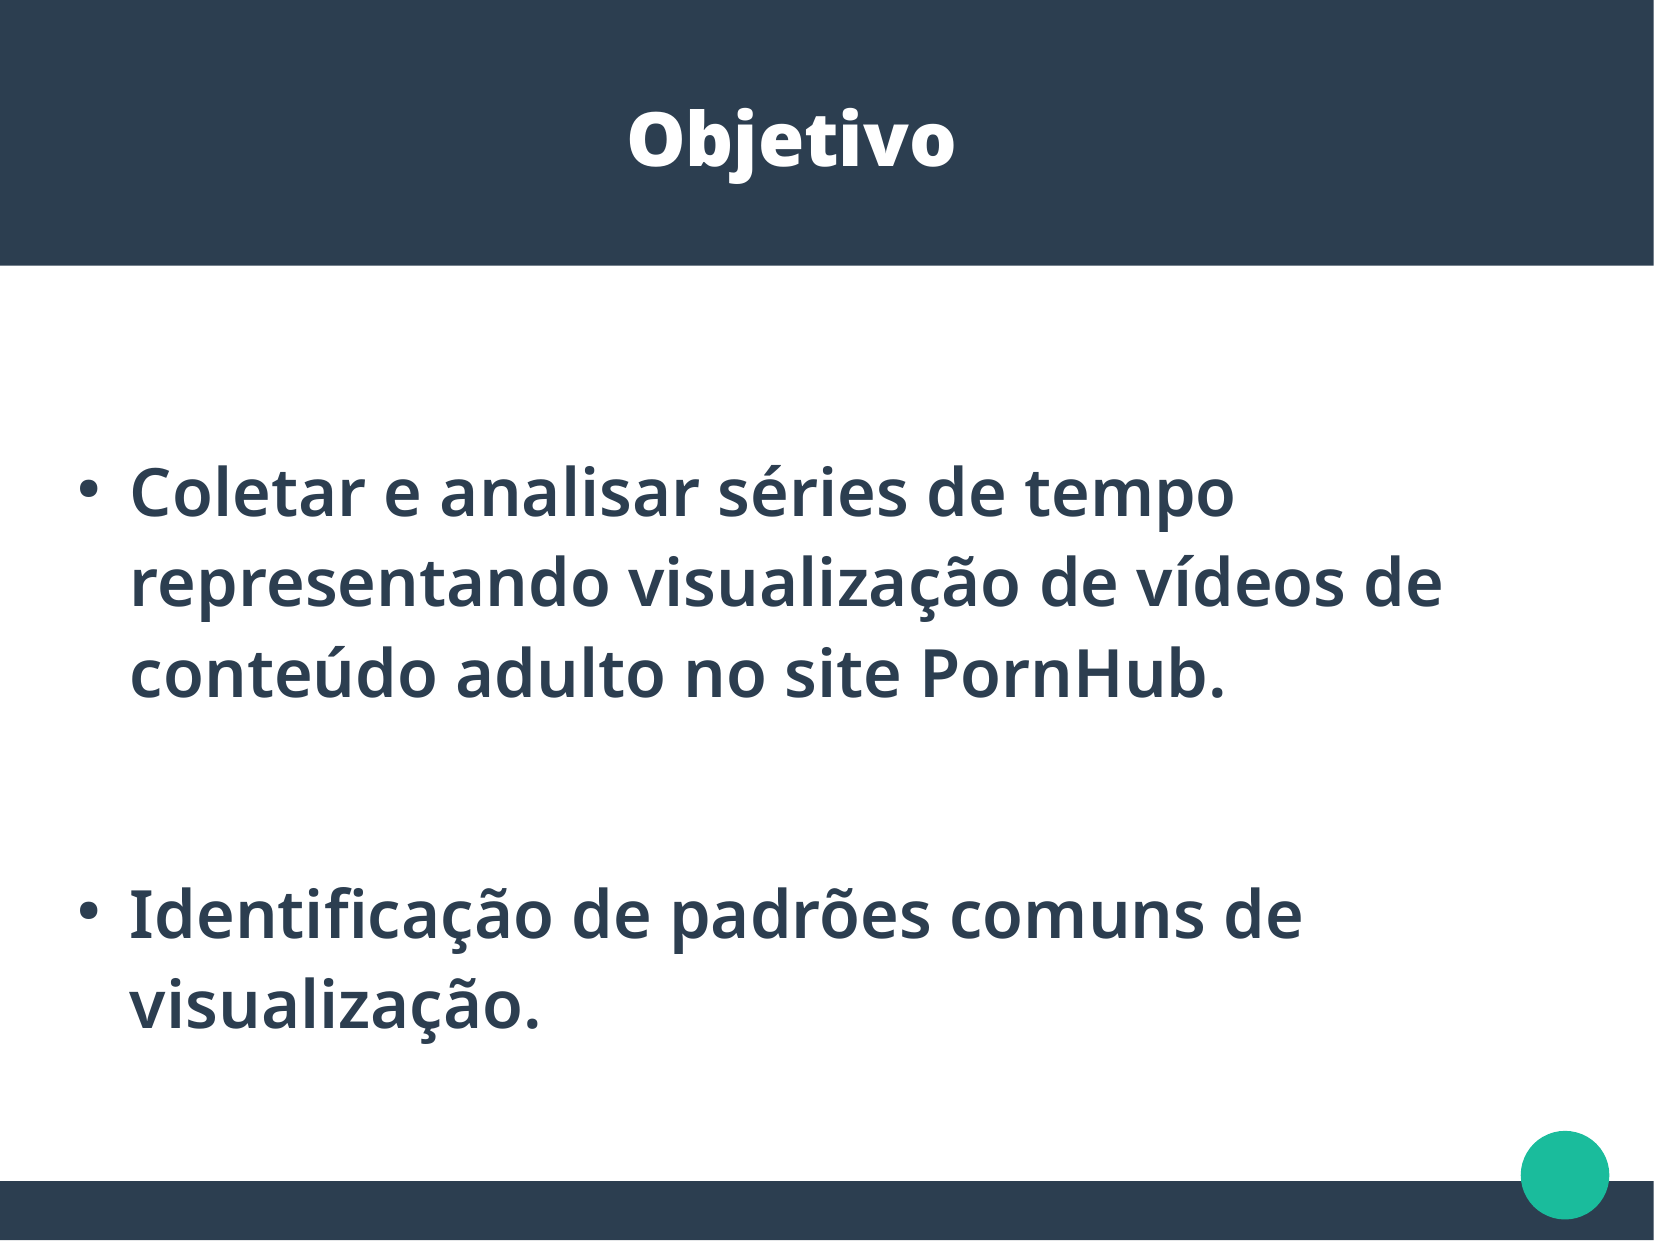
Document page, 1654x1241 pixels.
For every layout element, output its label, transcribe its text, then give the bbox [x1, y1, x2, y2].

title Objetivo [625, 59, 1016, 217]
list Coletar e analisar séries de tempo representando visualização de vídeos de conteúdo adulto no site PornHub. Identificação de padrões comuns de visualização. [59, 324, 1595, 1152]
